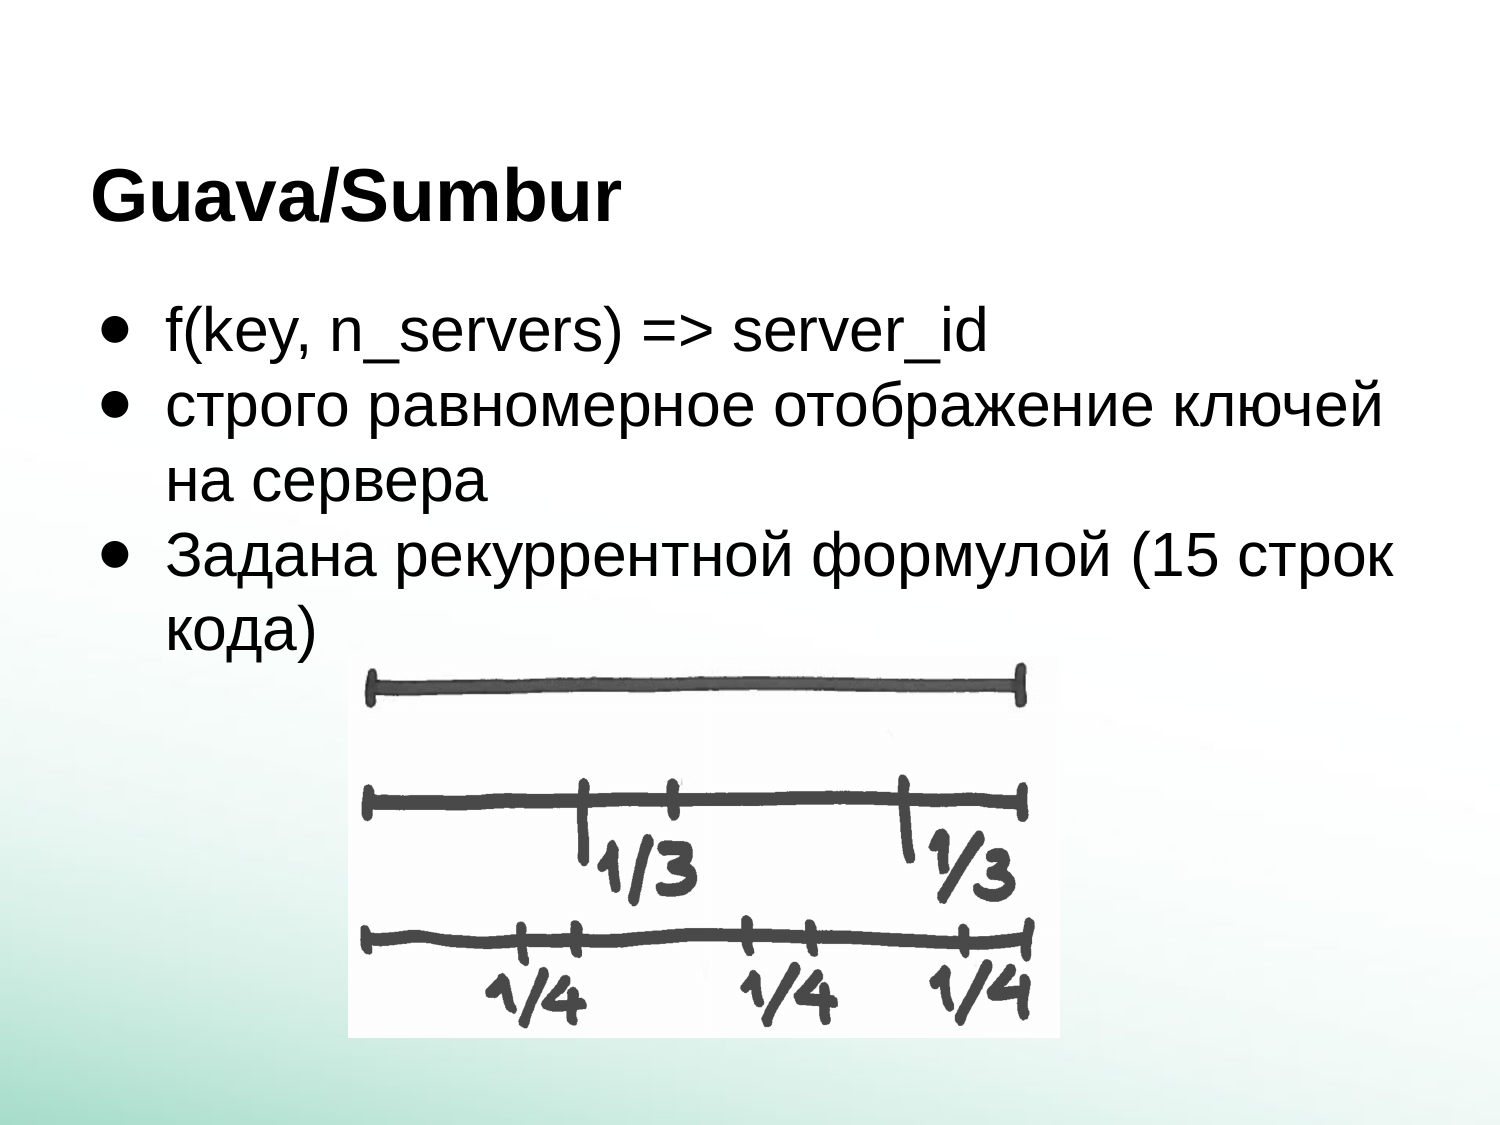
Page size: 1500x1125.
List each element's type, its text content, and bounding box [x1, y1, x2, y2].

title Guava/Sumbur [75, 110, 1425, 252]
list f(key, n_servers) => server_id строго равномерное отображение ключей на сервера Задана рекуррентной формулой (15 строк кода) [75, 273, 1425, 476]
picture [0, 0, 1500, 1125]
